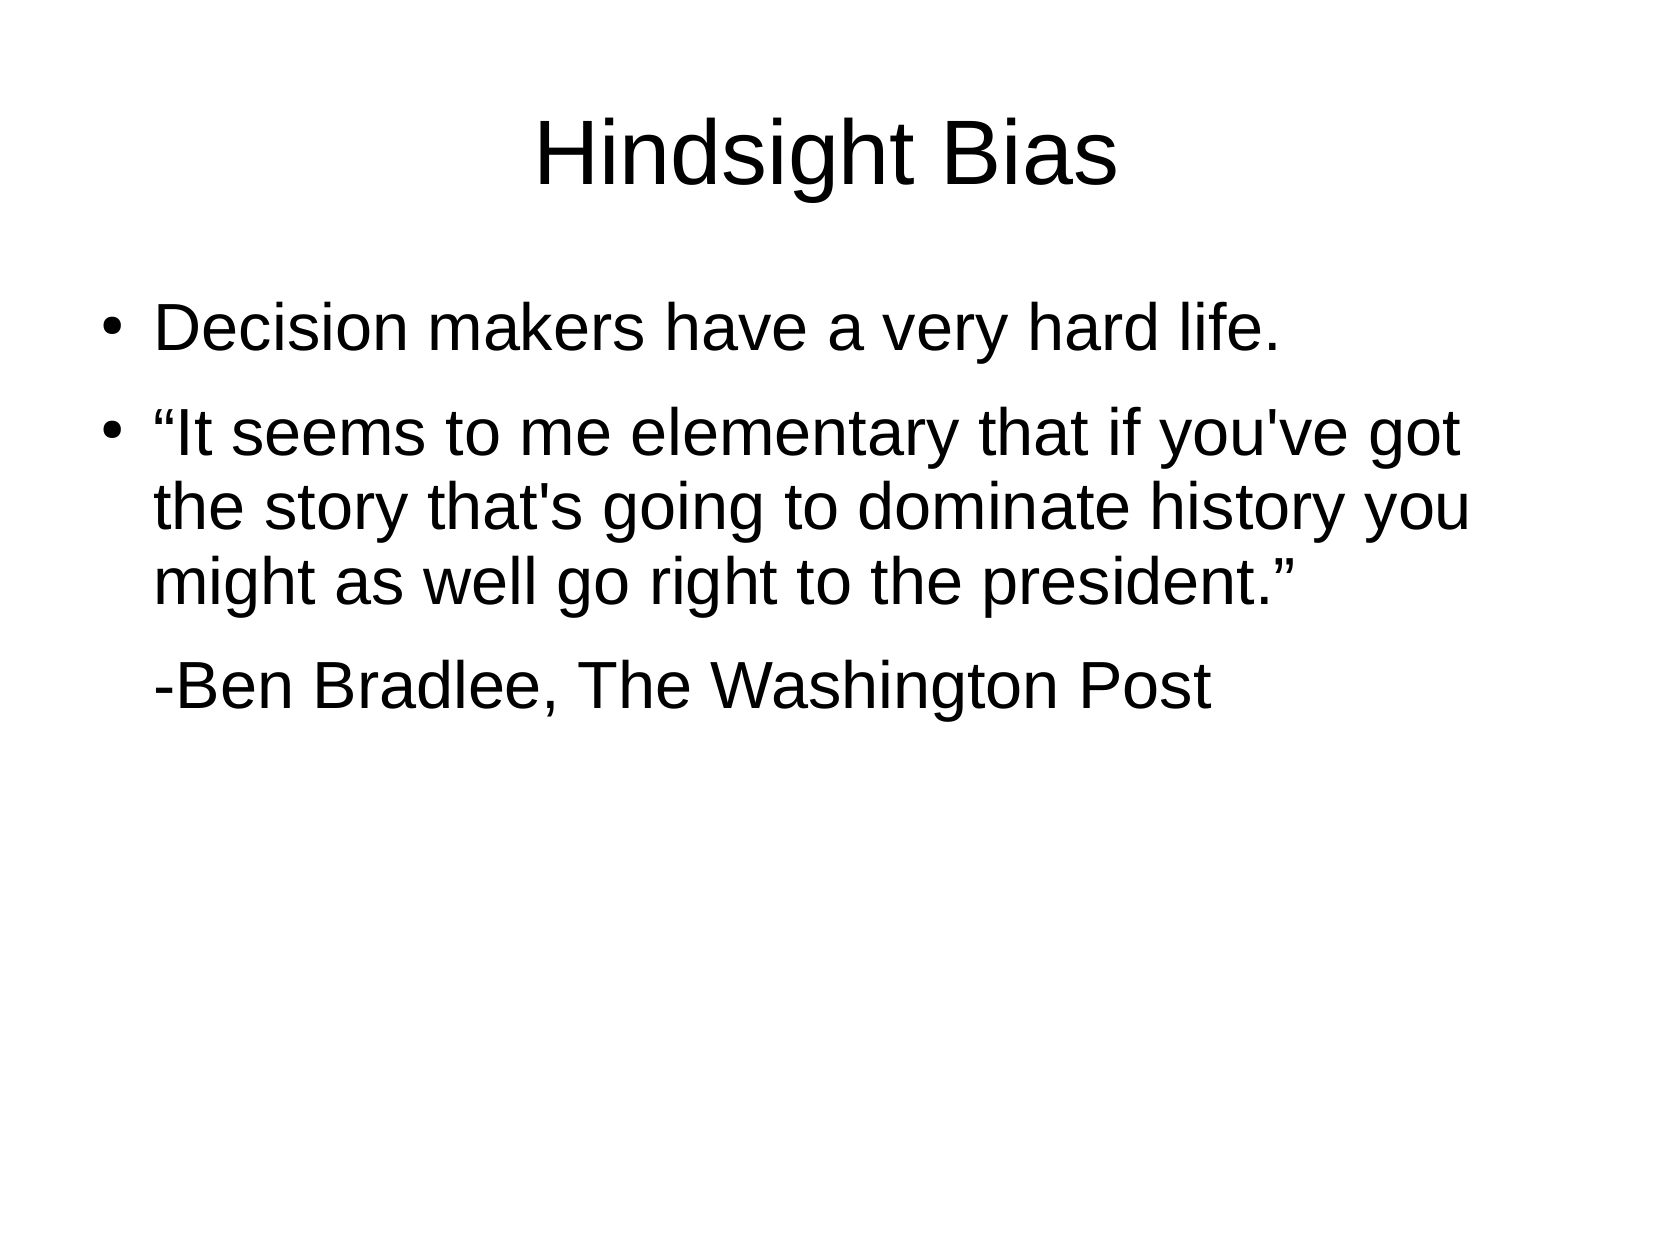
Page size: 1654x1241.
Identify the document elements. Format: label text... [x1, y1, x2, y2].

title Hindsight Bias [82, 49, 1571, 257]
list Decision makers have a very hard life. “It seems to me elementary that if you've got the story that's going to dominate history you might as well go right to the president.” -Ben Bradlee, The Washington Post [82, 290, 1571, 1010]
